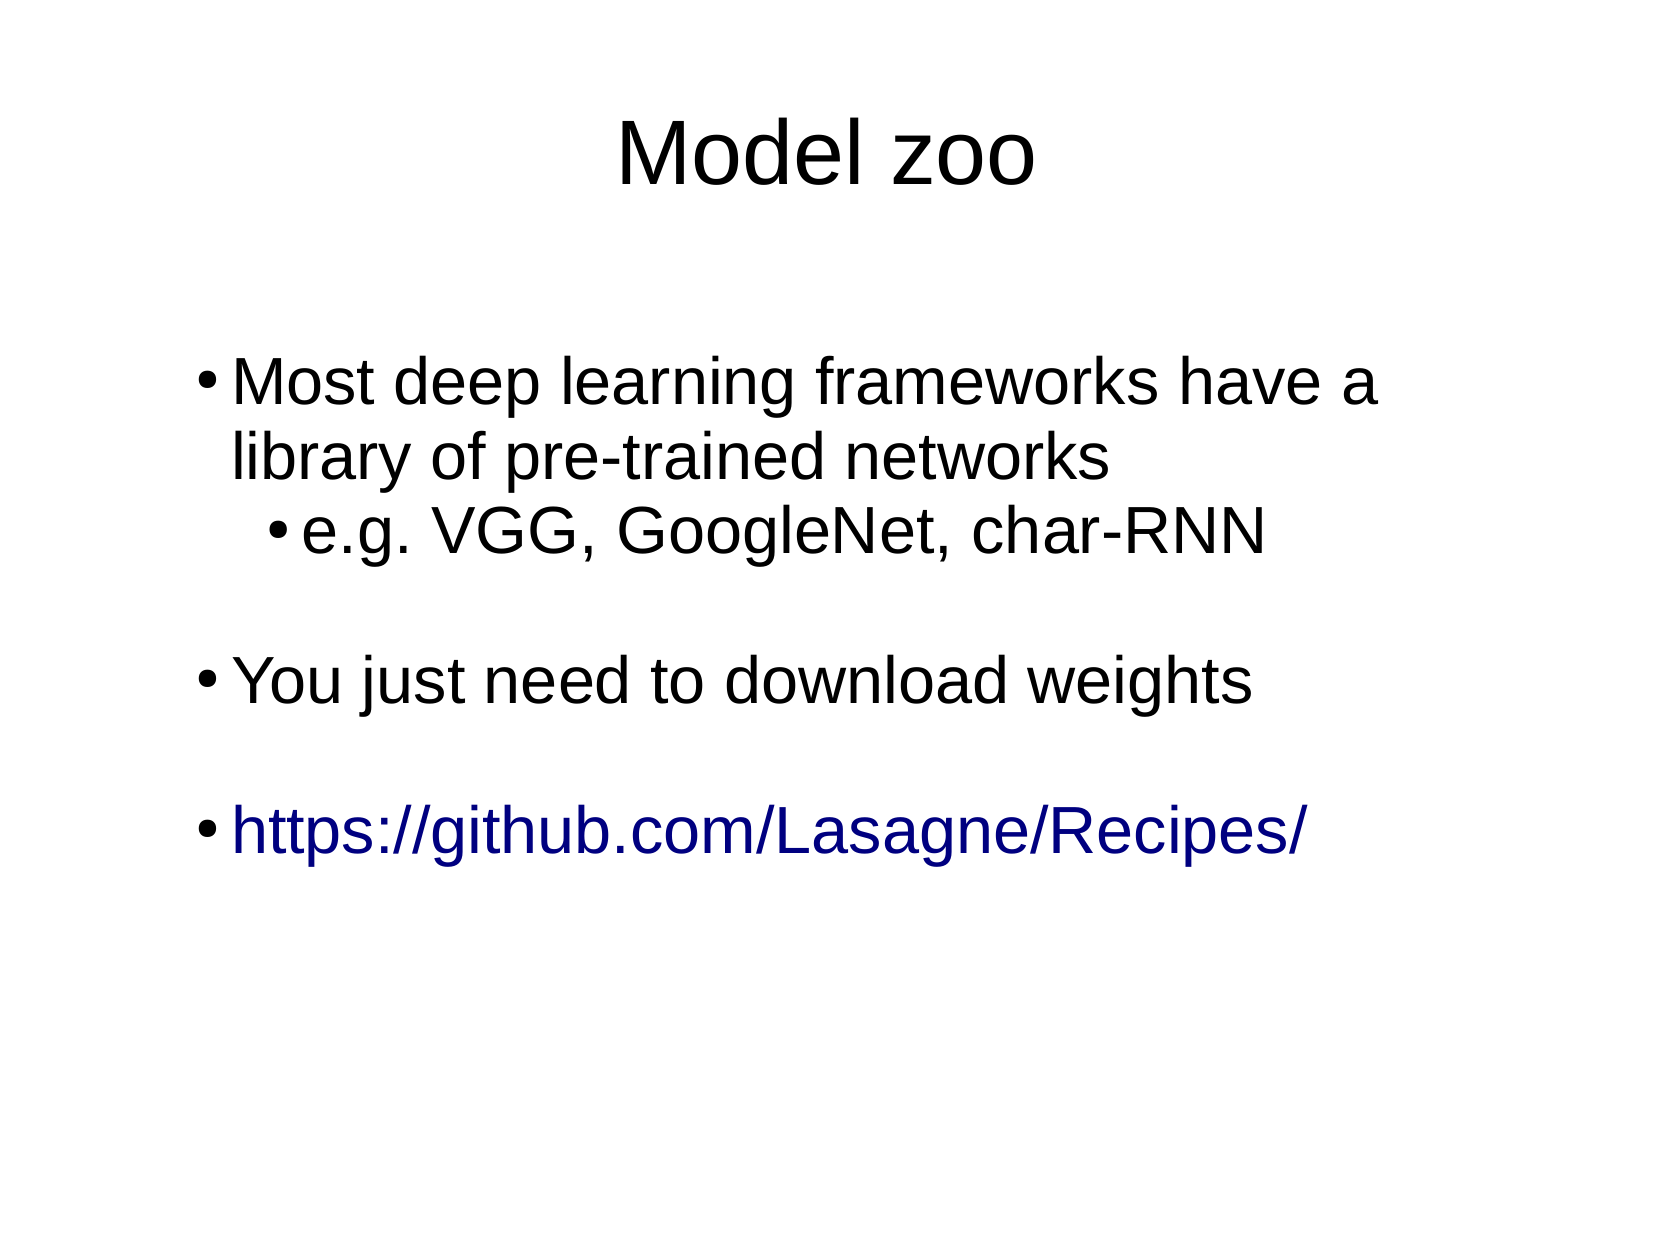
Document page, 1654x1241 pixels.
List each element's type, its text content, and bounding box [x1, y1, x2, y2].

text_box Most deep learning frameworks have a library of pre-trained networks e.g. VGG, GoogleNet, char-RNN You just need to download weights https://github.com/Lasagne/Recipes/ [180, 336, 1546, 875]
title Model zoo [82, 49, 1571, 257]
